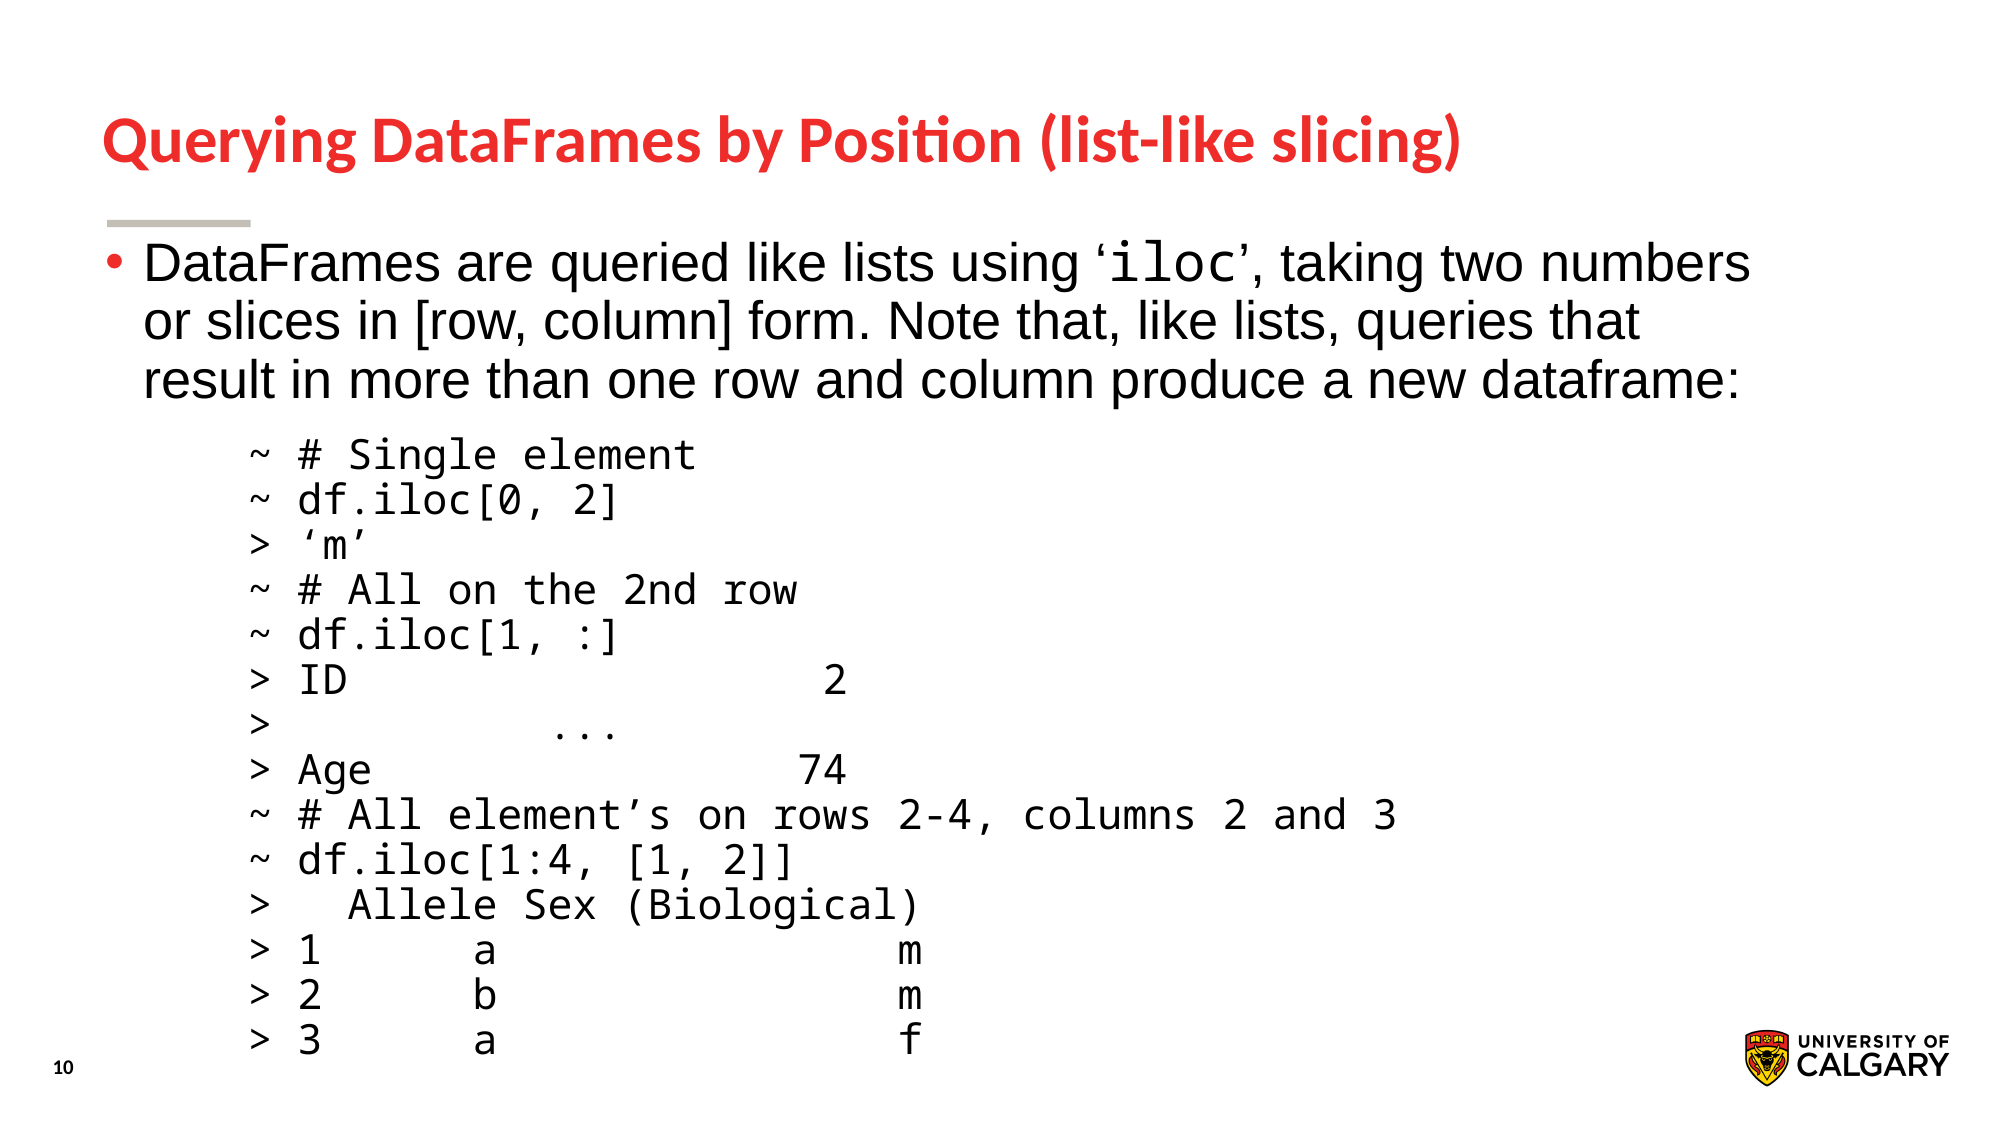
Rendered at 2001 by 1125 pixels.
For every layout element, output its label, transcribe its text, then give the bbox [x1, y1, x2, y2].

picture [1722, 1012, 1972, 1099]
list DataFrames are queried like lists using ‘iloc’, taking two numbers or slices in [row, column] form. Note that, like lists, queries that result in more than one row and column produce a new dataframe: ~ # Single element ~ df.iloc[0, 2] > ‘m’ ~ # All on the 2nd row ~ df.iloc[1, :] > ID 2 > ... > Age 74 ~ # All element’s on rows 2-4, columns 2 and 3 ~ df.iloc[1:4, [1, 2]] > Allele Sex (Biological) > 1 a m > 2 b m > 3 a f [91, 227, 1774, 941]
title Querying DataFrames by Position (list-like slicing) [87, 60, 1774, 222]
